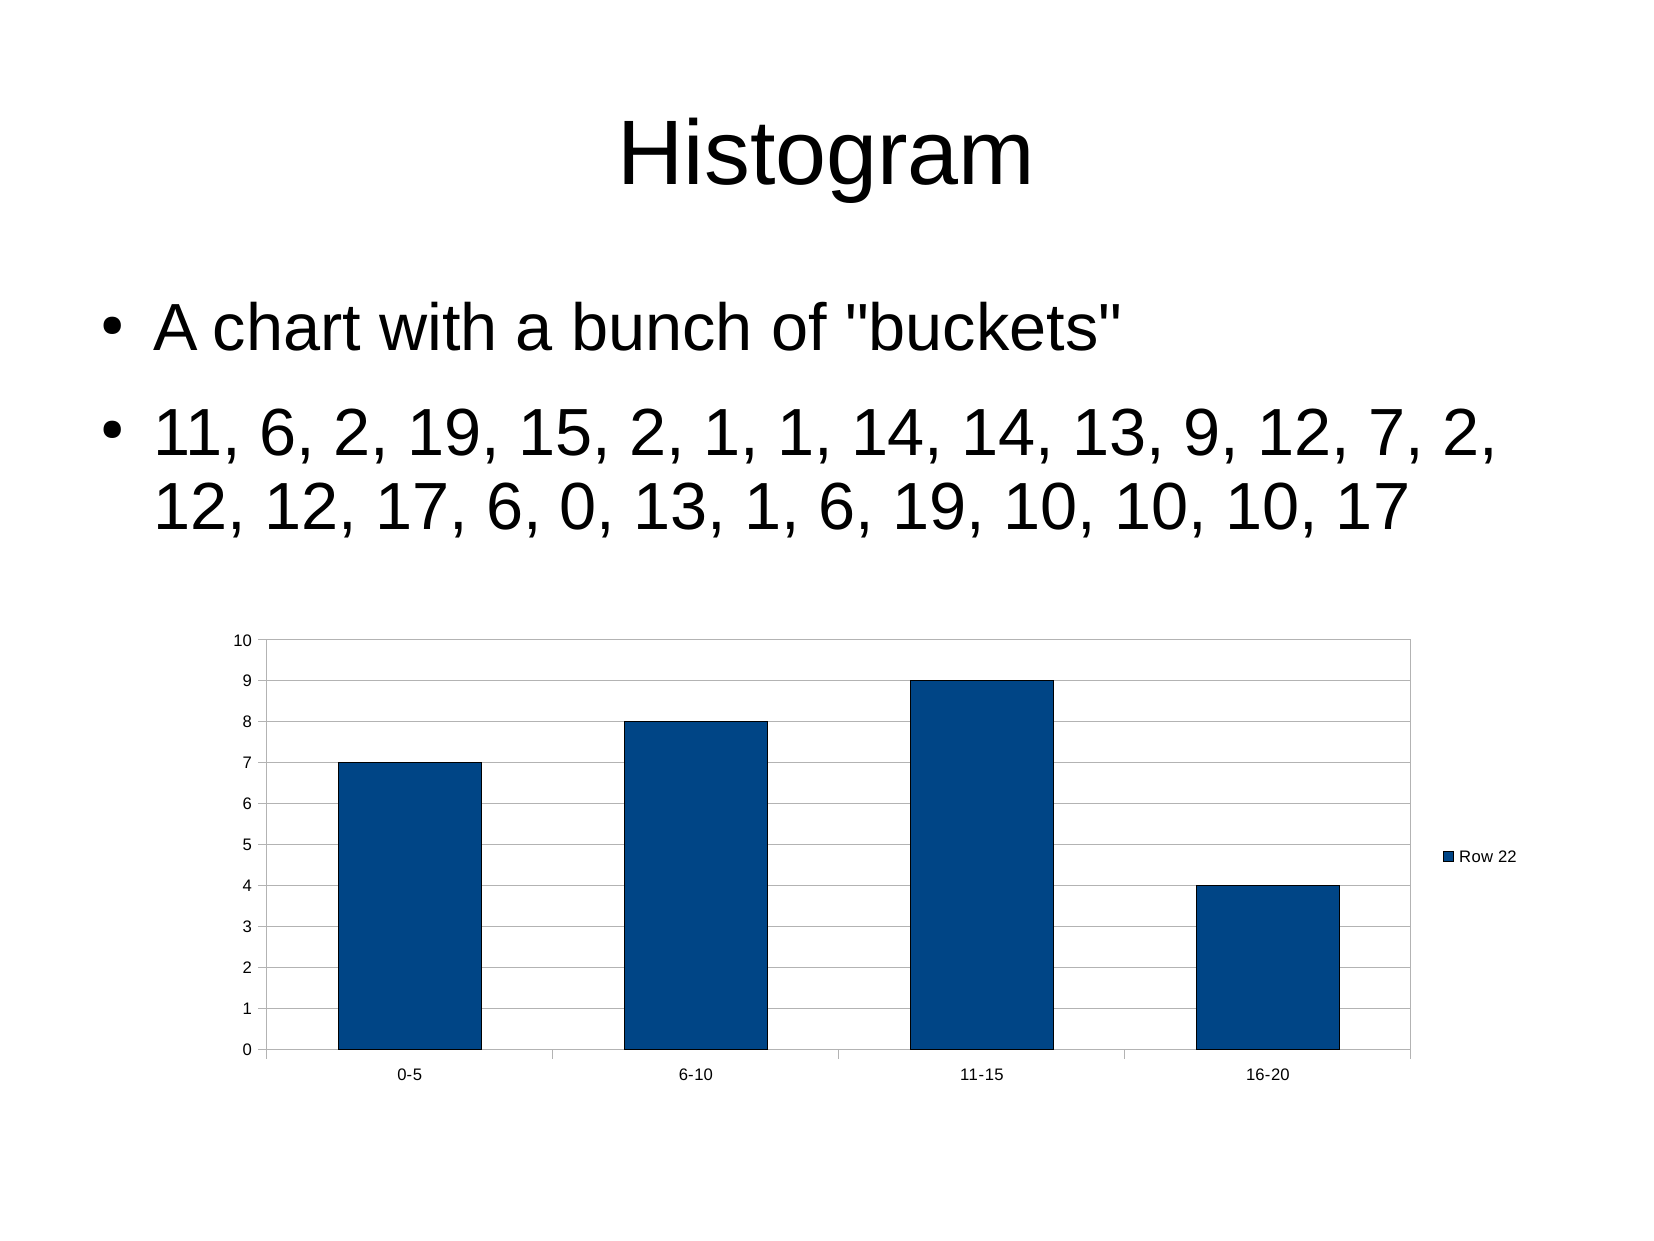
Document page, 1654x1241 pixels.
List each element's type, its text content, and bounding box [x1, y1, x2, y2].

chart [206, 620, 1536, 1093]
list A chart with a bunch of "buckets" 11, 6, 2, 19, 15, 2, 1, 1, 14, 14, 13, 9, 12, 7, 2, 12, 12, 17, 6, 0, 13, 1, 6, 19, 10, 10, 10, 17 [82, 290, 1571, 1094]
title Histogram [82, 56, 1571, 250]
